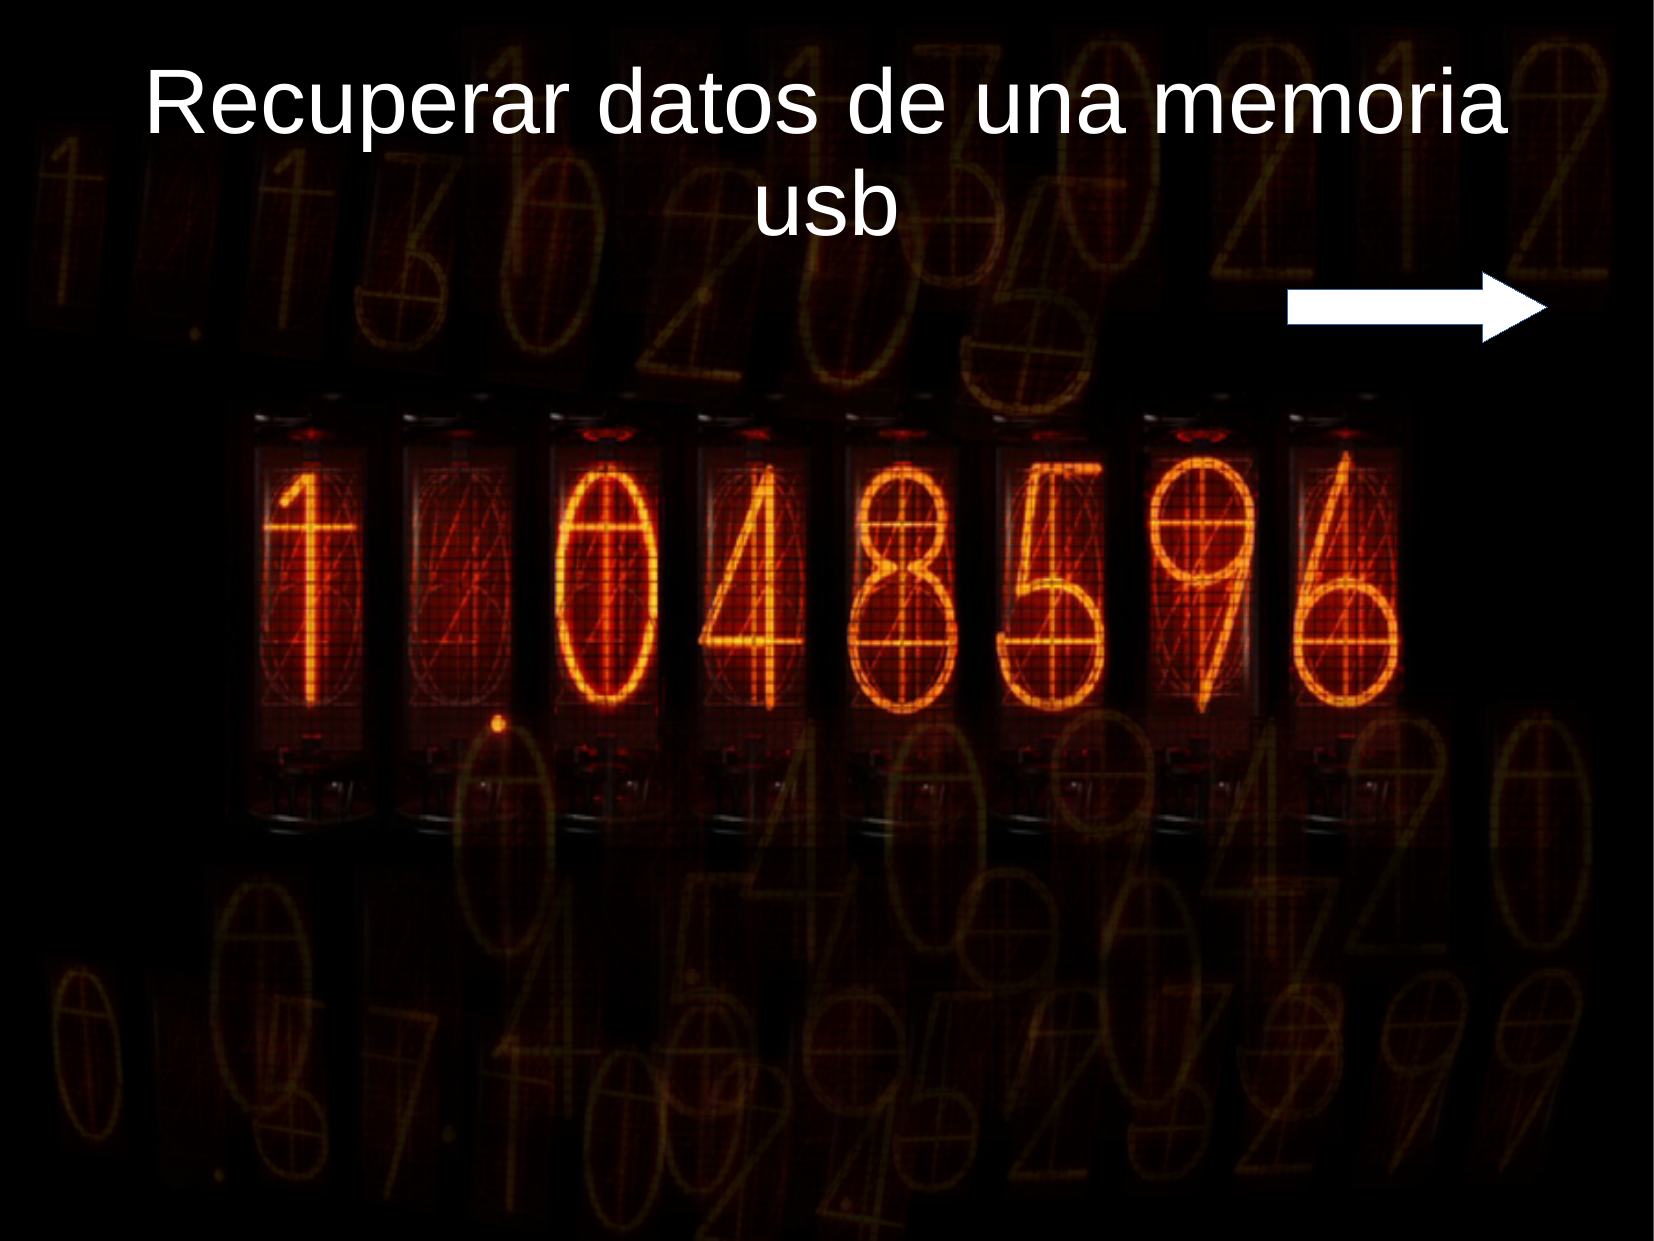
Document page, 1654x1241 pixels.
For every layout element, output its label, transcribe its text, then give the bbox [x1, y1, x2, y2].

picture [0, 0, 1654, 1241]
title Recuperar datos de una memoria usb [82, 49, 1571, 257]
